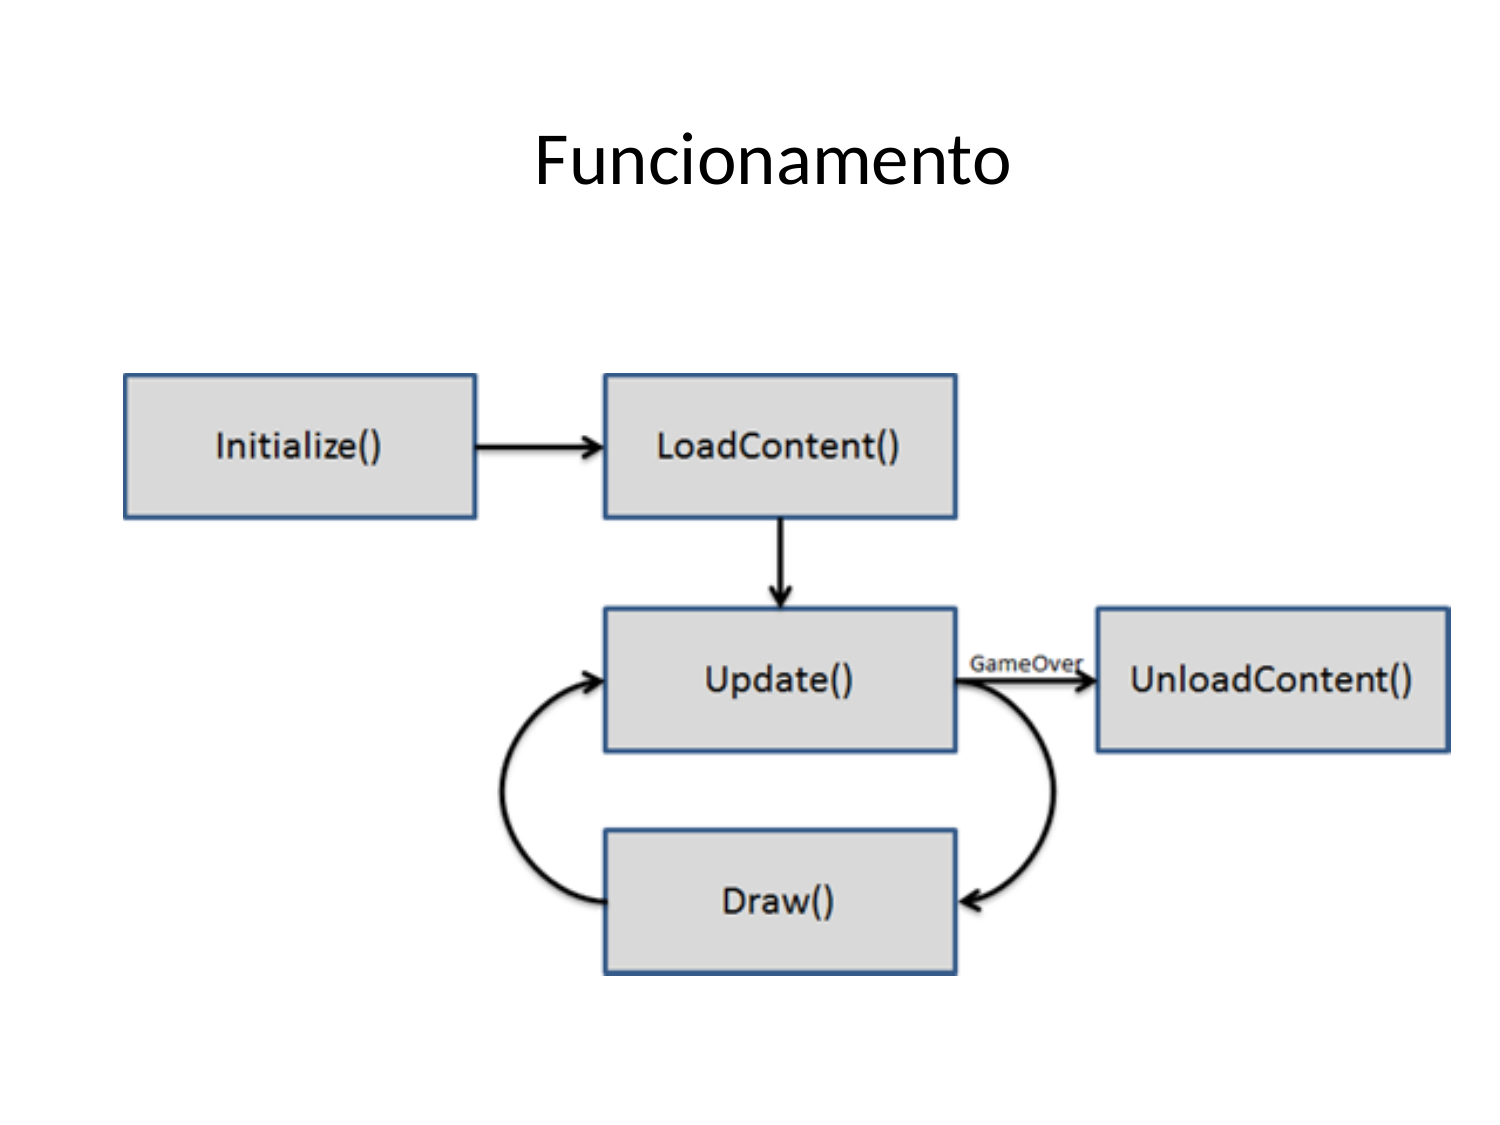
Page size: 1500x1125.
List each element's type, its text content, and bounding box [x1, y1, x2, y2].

picture [123, 373, 1451, 976]
text_box Funcionamento [407, 101, 1140, 207]
